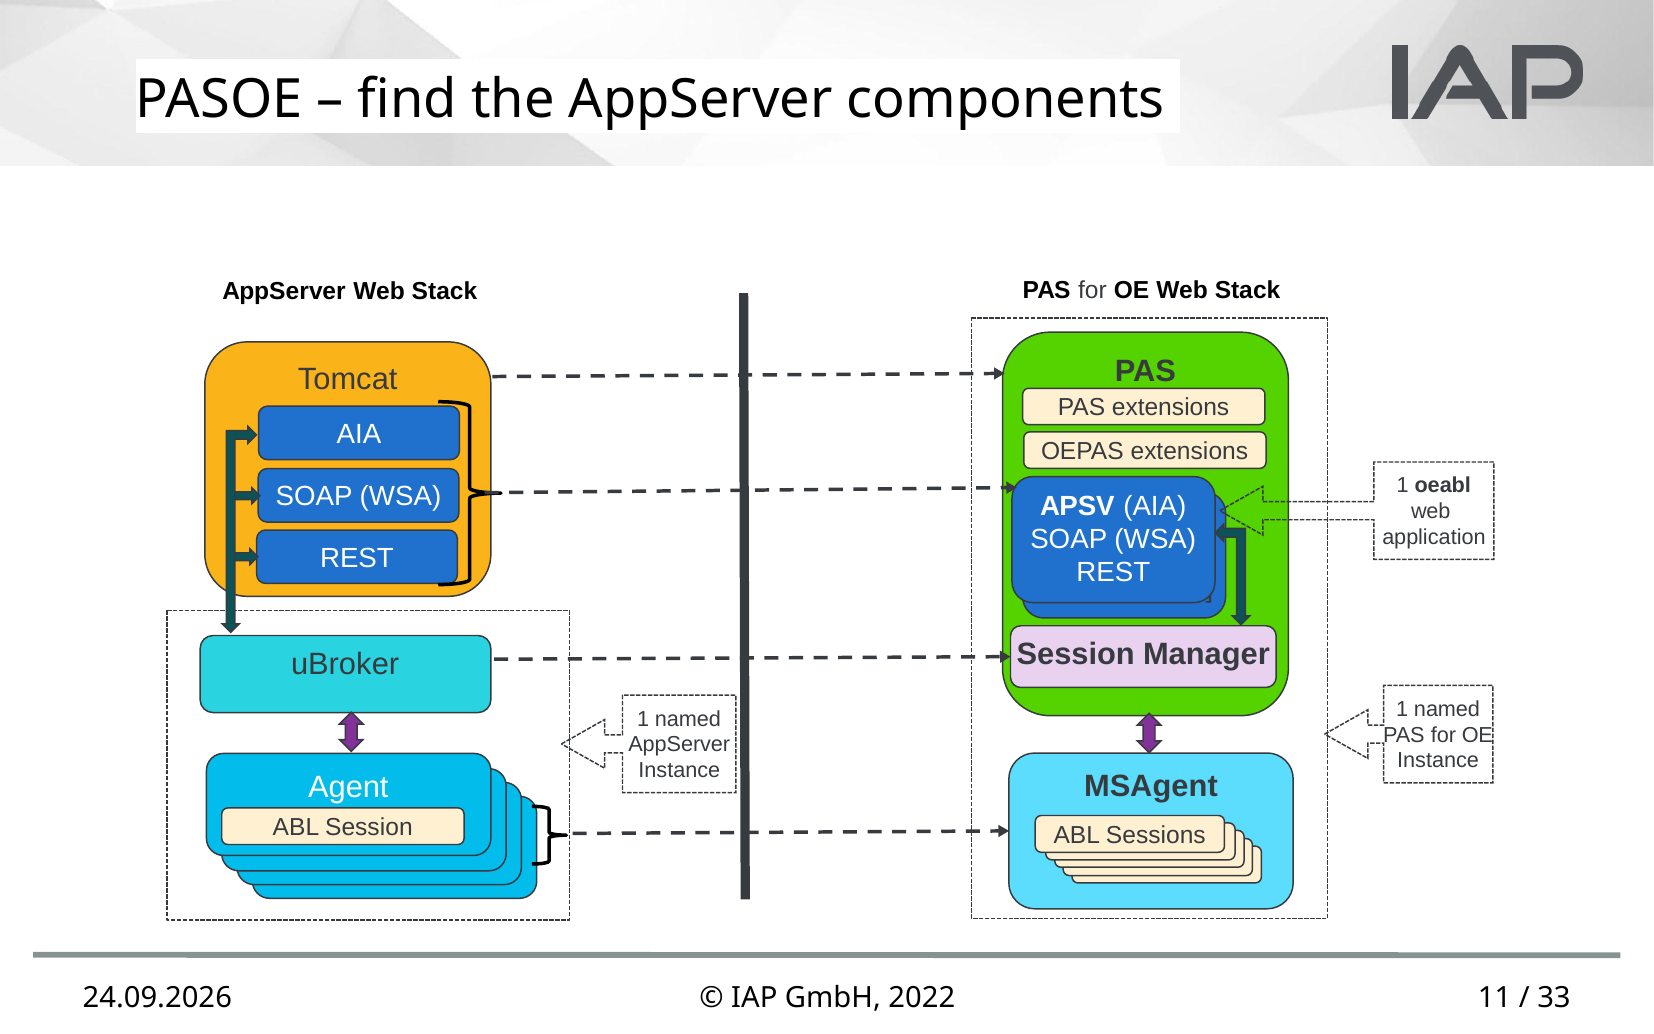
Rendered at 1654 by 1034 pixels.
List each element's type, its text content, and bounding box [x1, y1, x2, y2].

picture [118, 196, 1506, 921]
title PASOE – find the AppServer components [135, 41, 1264, 152]
picture [0, 0, 1654, 166]
